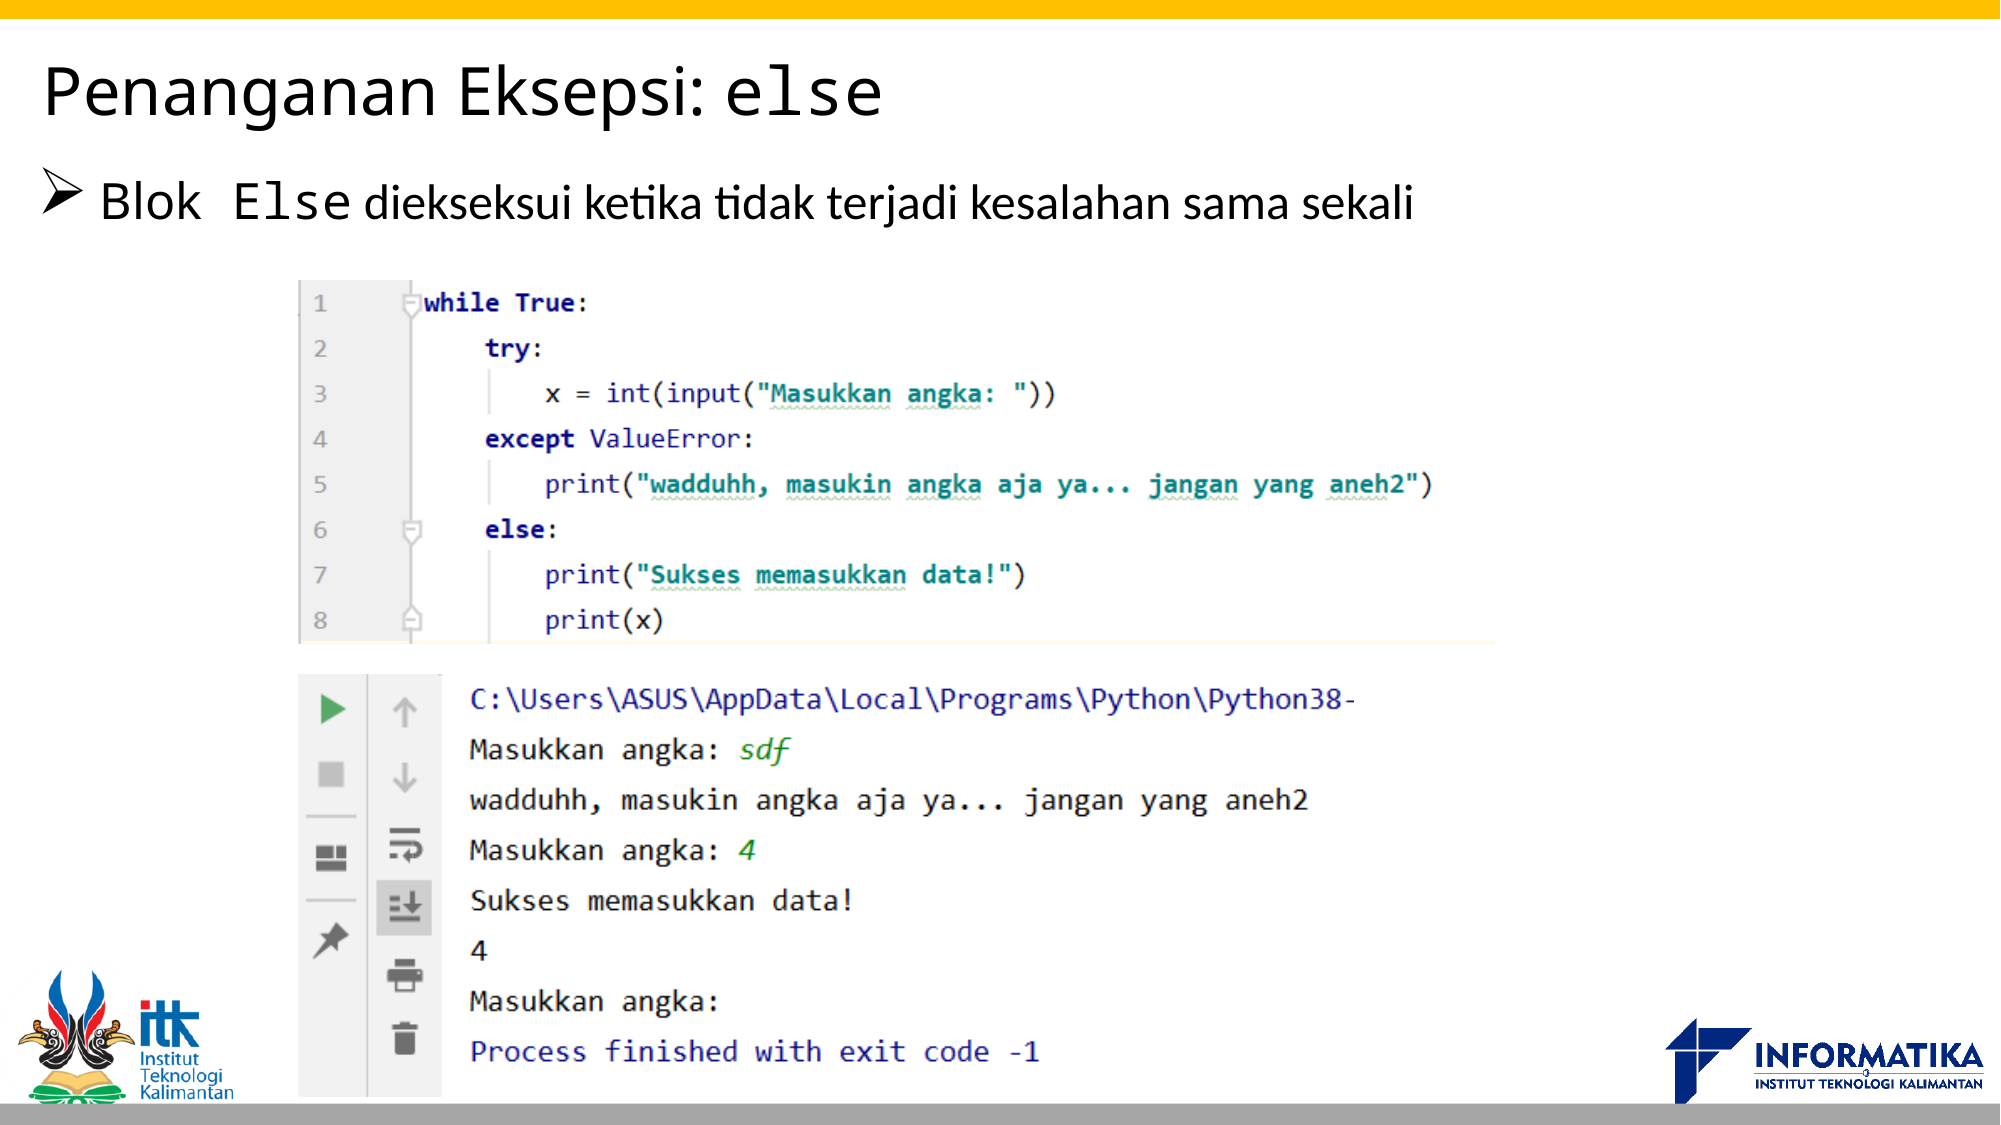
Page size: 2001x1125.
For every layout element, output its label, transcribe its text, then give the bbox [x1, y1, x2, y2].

picture [0, 936, 252, 1103]
text_box [0, 0, 2000, 19]
picture [298, 280, 1495, 644]
picture [298, 674, 1354, 1097]
text_box Blok Else diekseksui ketika tidak terjadi kesalahan sama sekali [22, 162, 1692, 237]
title Penanganan Eksepsi: else [22, 38, 1887, 162]
picture [1664, 1017, 1984, 1103]
